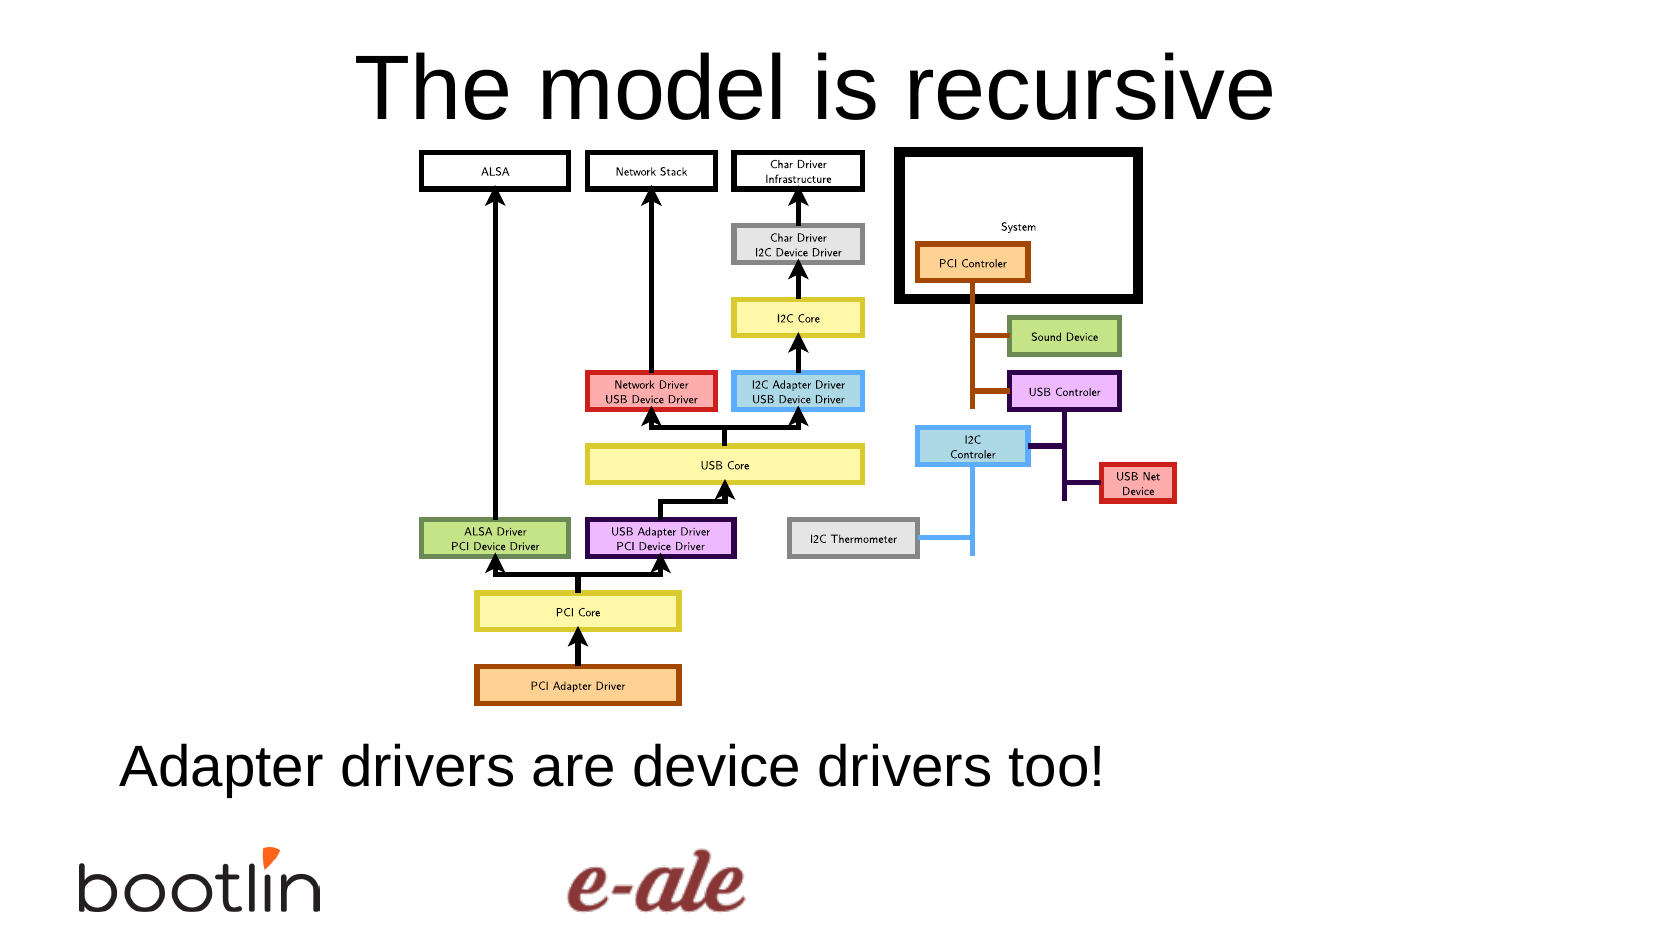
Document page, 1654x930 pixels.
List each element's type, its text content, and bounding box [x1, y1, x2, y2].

text_box [420, 149, 1177, 706]
list Adapter drivers are device drivers too! [119, 733, 1608, 823]
title The model is recursive [72, 9, 1561, 166]
picture [79, 847, 320, 912]
picture [565, 847, 749, 915]
